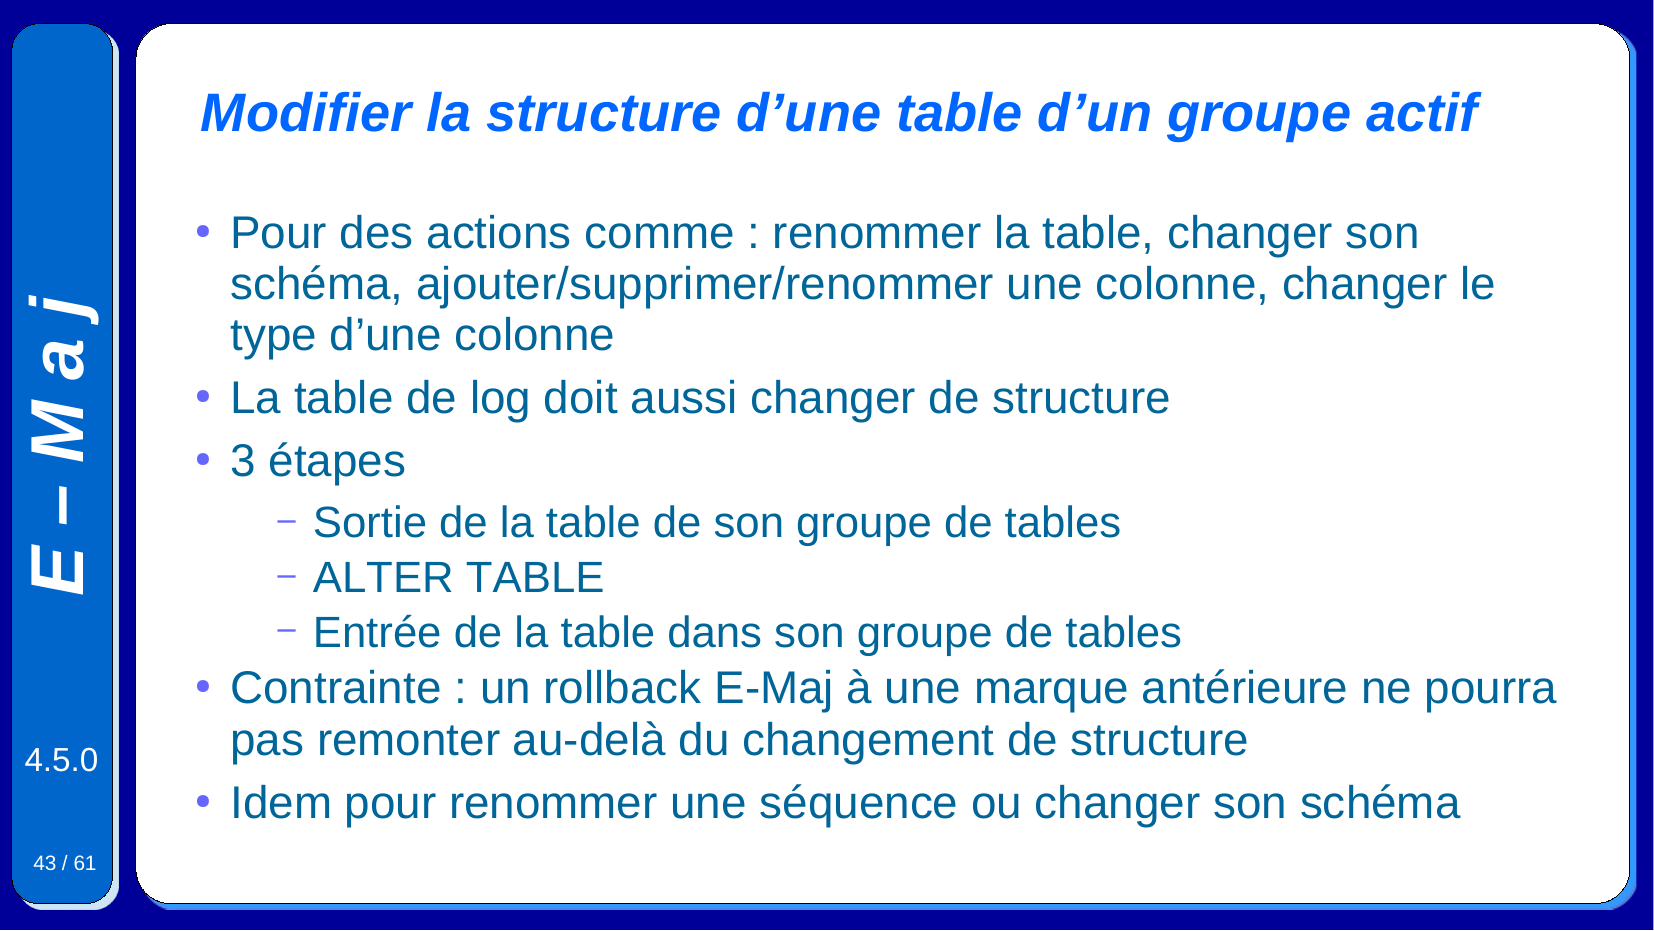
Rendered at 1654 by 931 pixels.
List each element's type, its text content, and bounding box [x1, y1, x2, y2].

title Modifier la structure d’une table d’un groupe actif [200, 34, 1575, 191]
list Pour des actions comme : renommer la table, changer son schéma, ajouter/supprimer/renommer une colonne, changer le type d’une colonne La table de log doit aussi changer de structure 3 étapes Sortie de la table de son groupe de tables ALTER TABLE Entrée de la table dans son groupe de tables Contrainte : un rollback E-Maj à une marque antérieure ne pourra pas remonter au-delà du changement de structure Idem pour renommer une séquence ou changer son schéma [177, 206, 1587, 829]
